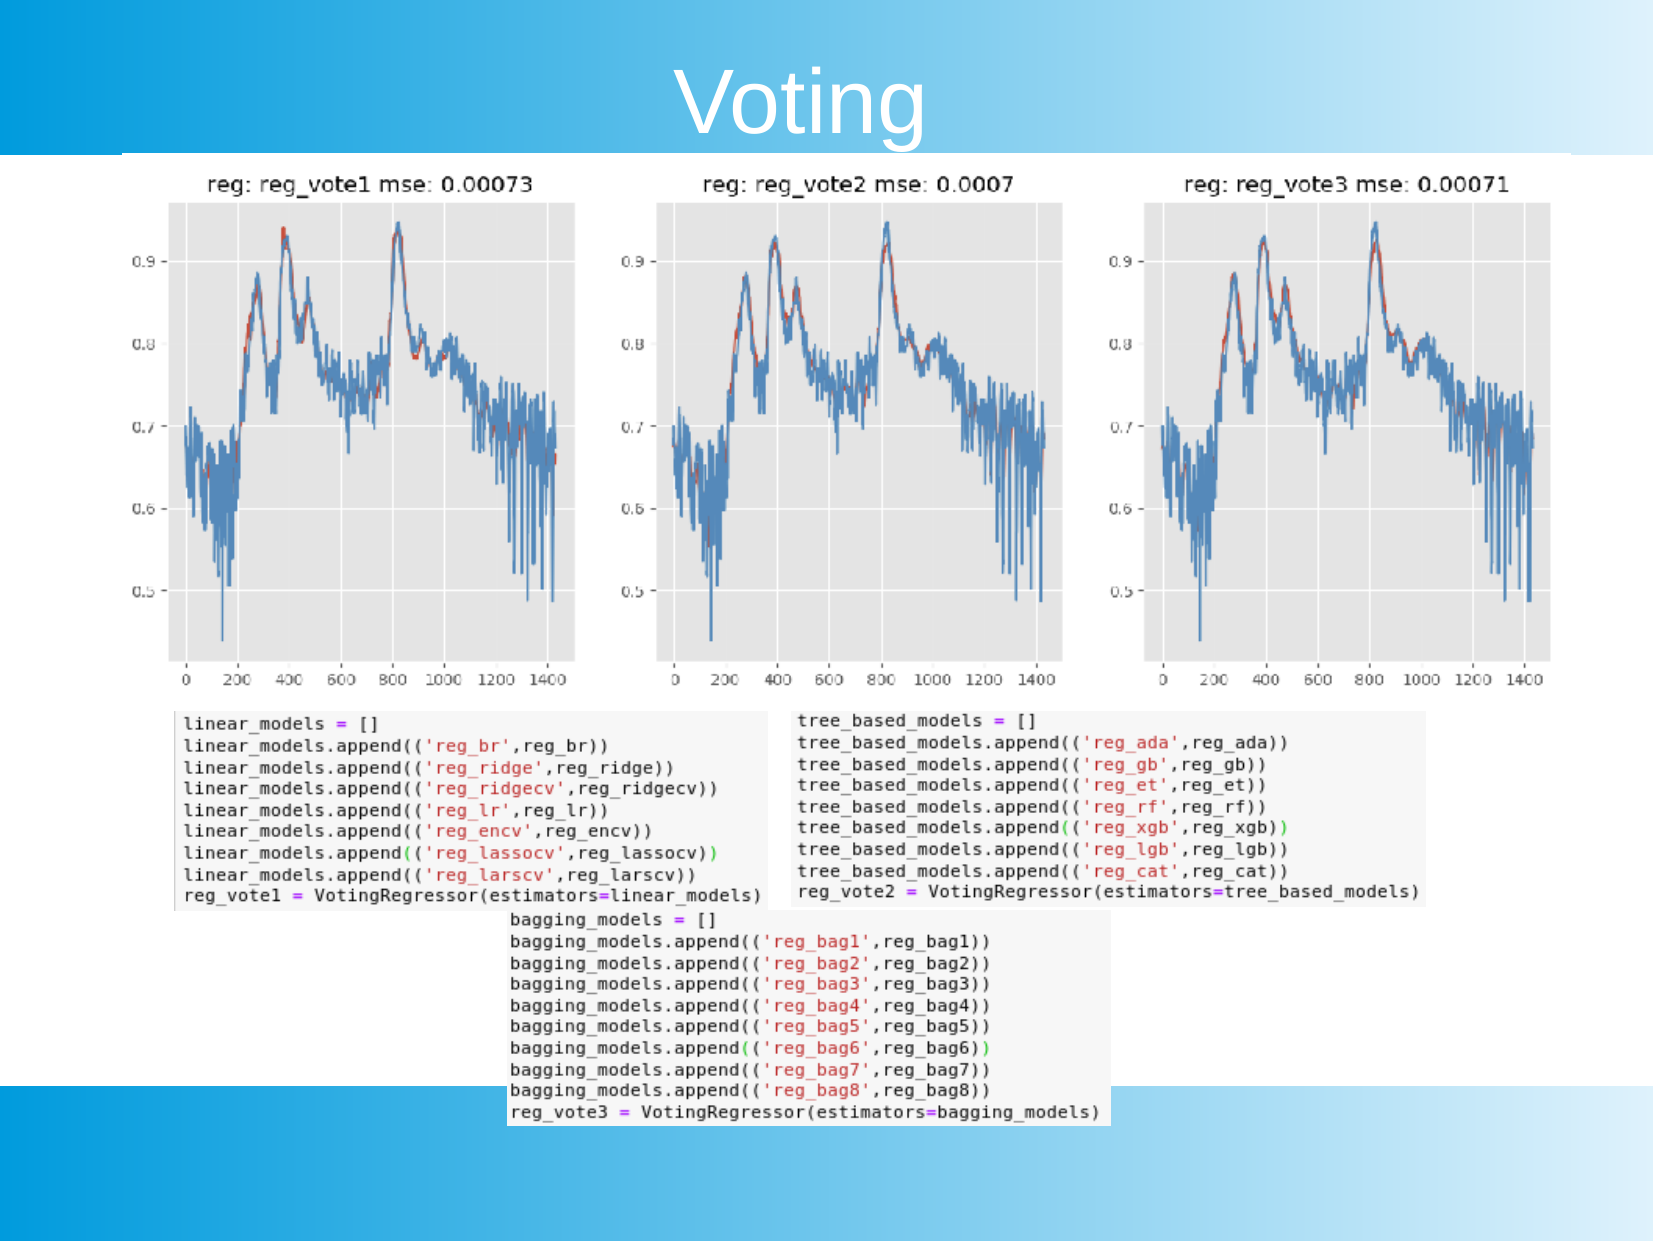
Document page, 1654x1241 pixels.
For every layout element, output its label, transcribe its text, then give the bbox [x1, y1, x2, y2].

title Voting [82, 49, 1571, 155]
picture [122, 153, 1571, 1126]
